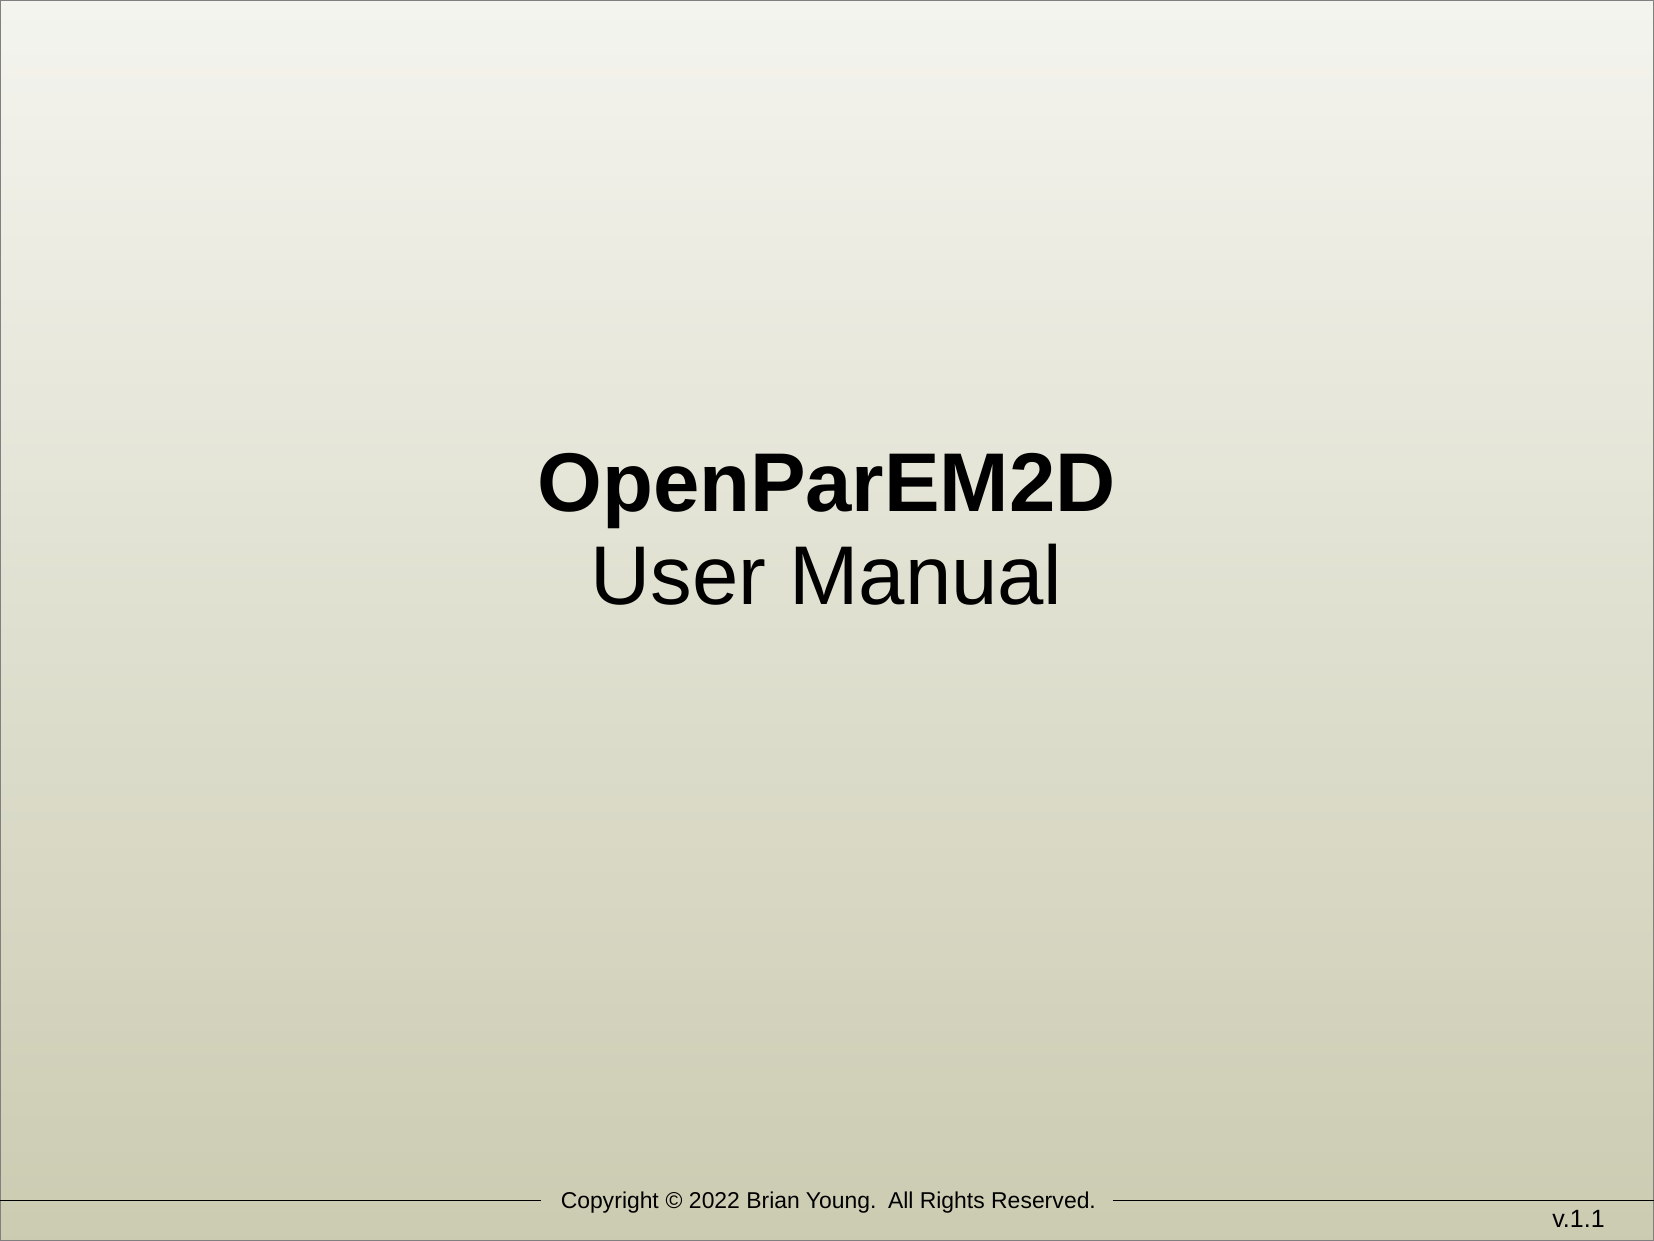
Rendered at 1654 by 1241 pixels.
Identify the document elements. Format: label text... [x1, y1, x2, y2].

text_box v.1.1 [1537, 1197, 1621, 1241]
subtitle OpenParEM2D User Manual [82, 49, 1571, 1109]
